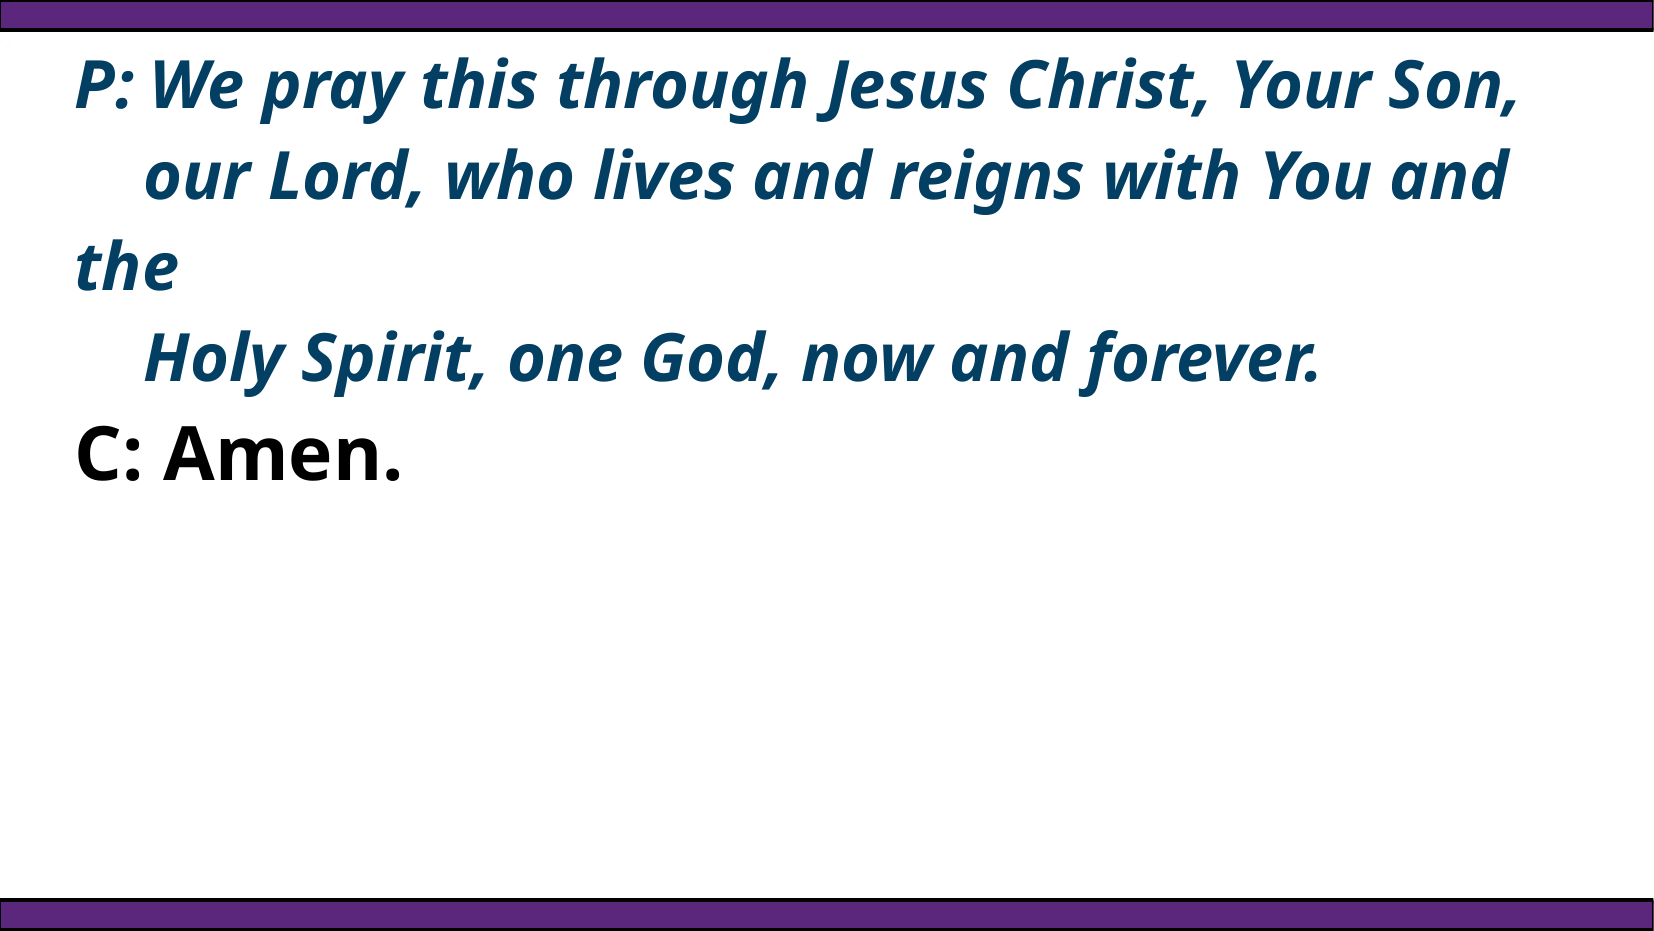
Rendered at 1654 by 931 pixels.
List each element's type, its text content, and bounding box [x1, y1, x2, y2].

text_box [0, 900, 1654, 931]
text_box [0, 0, 1654, 31]
picture [0, 31, 1654, 900]
text_box P: We pray this through Jesus Christ, Your Son, our Lord, who lives and reigns with You and the Holy Spirit, one God, now and forever. C: Amen. [60, 30, 1591, 411]
